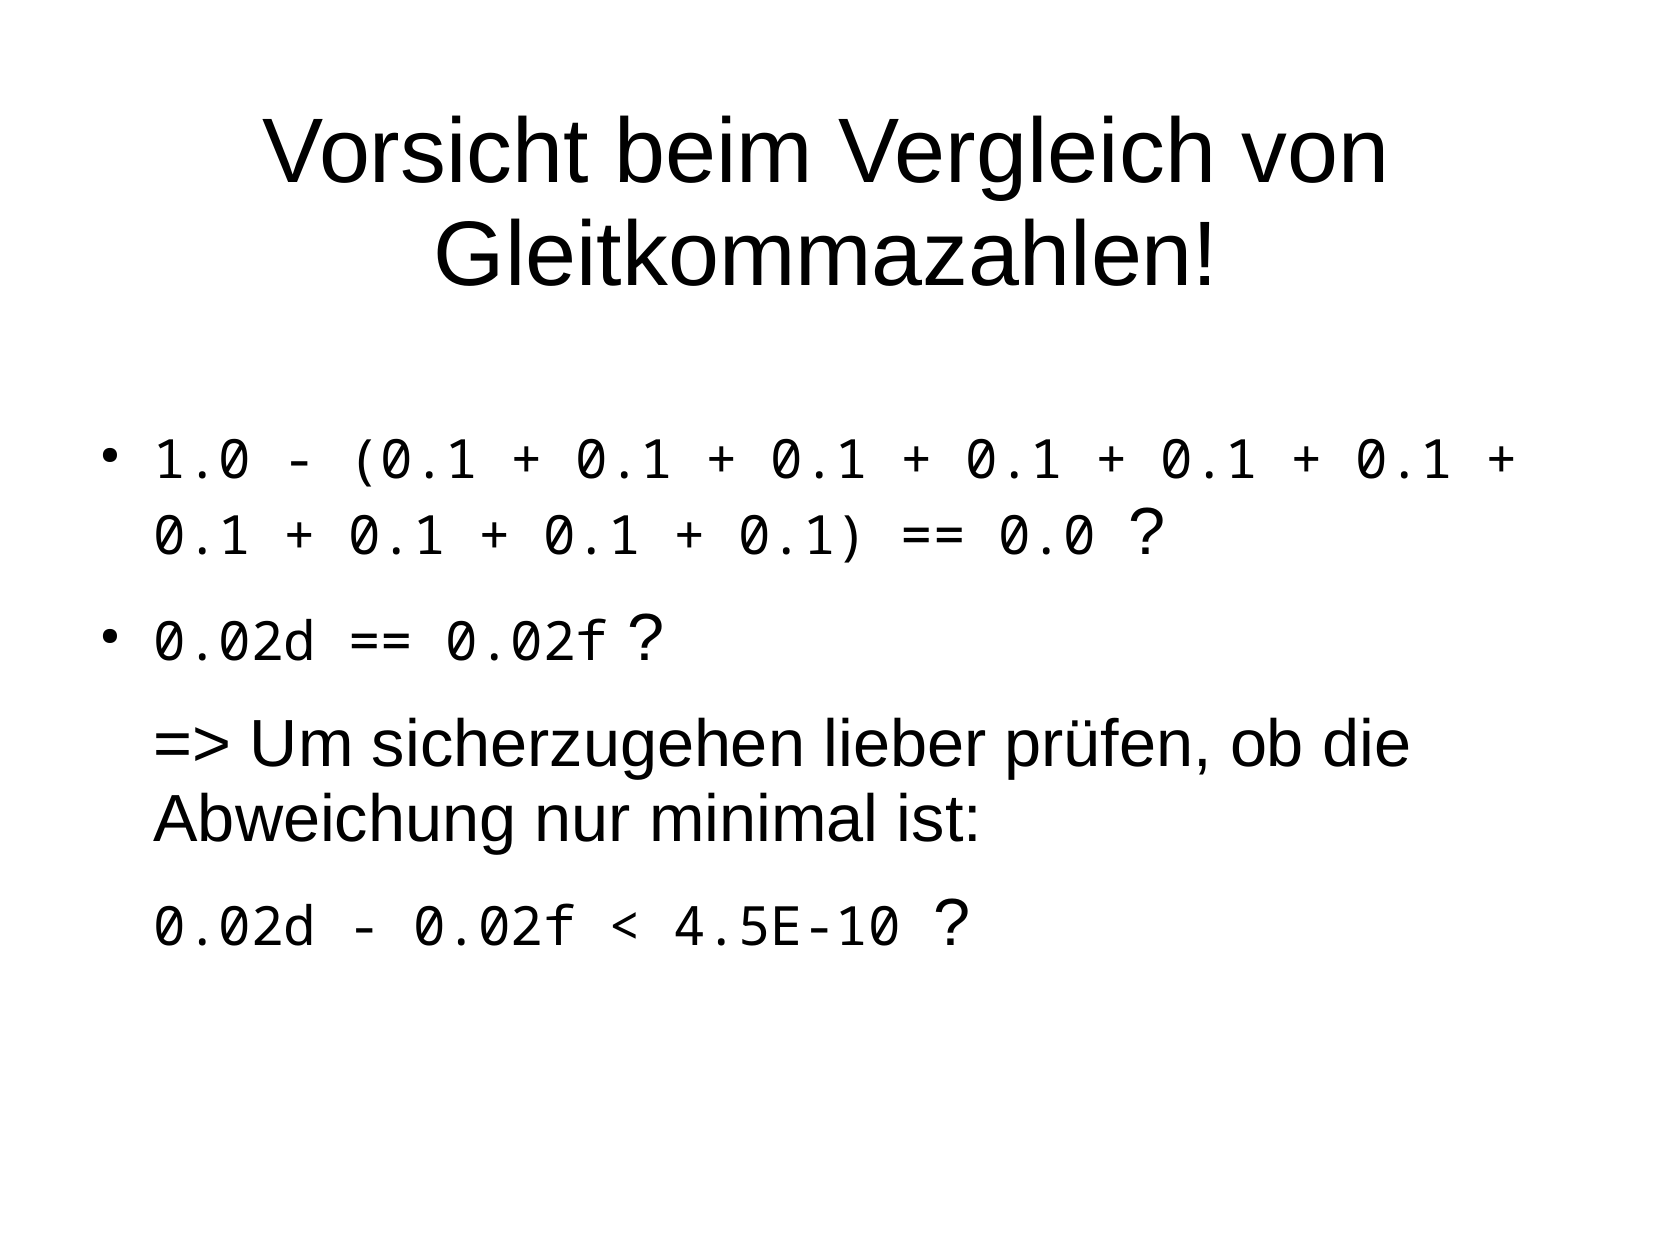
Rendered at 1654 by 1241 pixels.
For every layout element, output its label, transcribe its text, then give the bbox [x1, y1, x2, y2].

title Vorsicht beim Vergleich von Gleitkommazahlen! [82, 99, 1571, 305]
list 1.0 - (0.1 + 0.1 + 0.1 + 0.1 + 0.1 + 0.1 + 0.1 + 0.1 + 0.1 + 0.1) == 0.0 ? 0.02d == 0.02f ? => Um sicherzugehen lieber prüfen, ob die Abweichung nur minimal ist: 0.02d - 0.02f < 4.5E-10 ? [82, 420, 1571, 1052]
